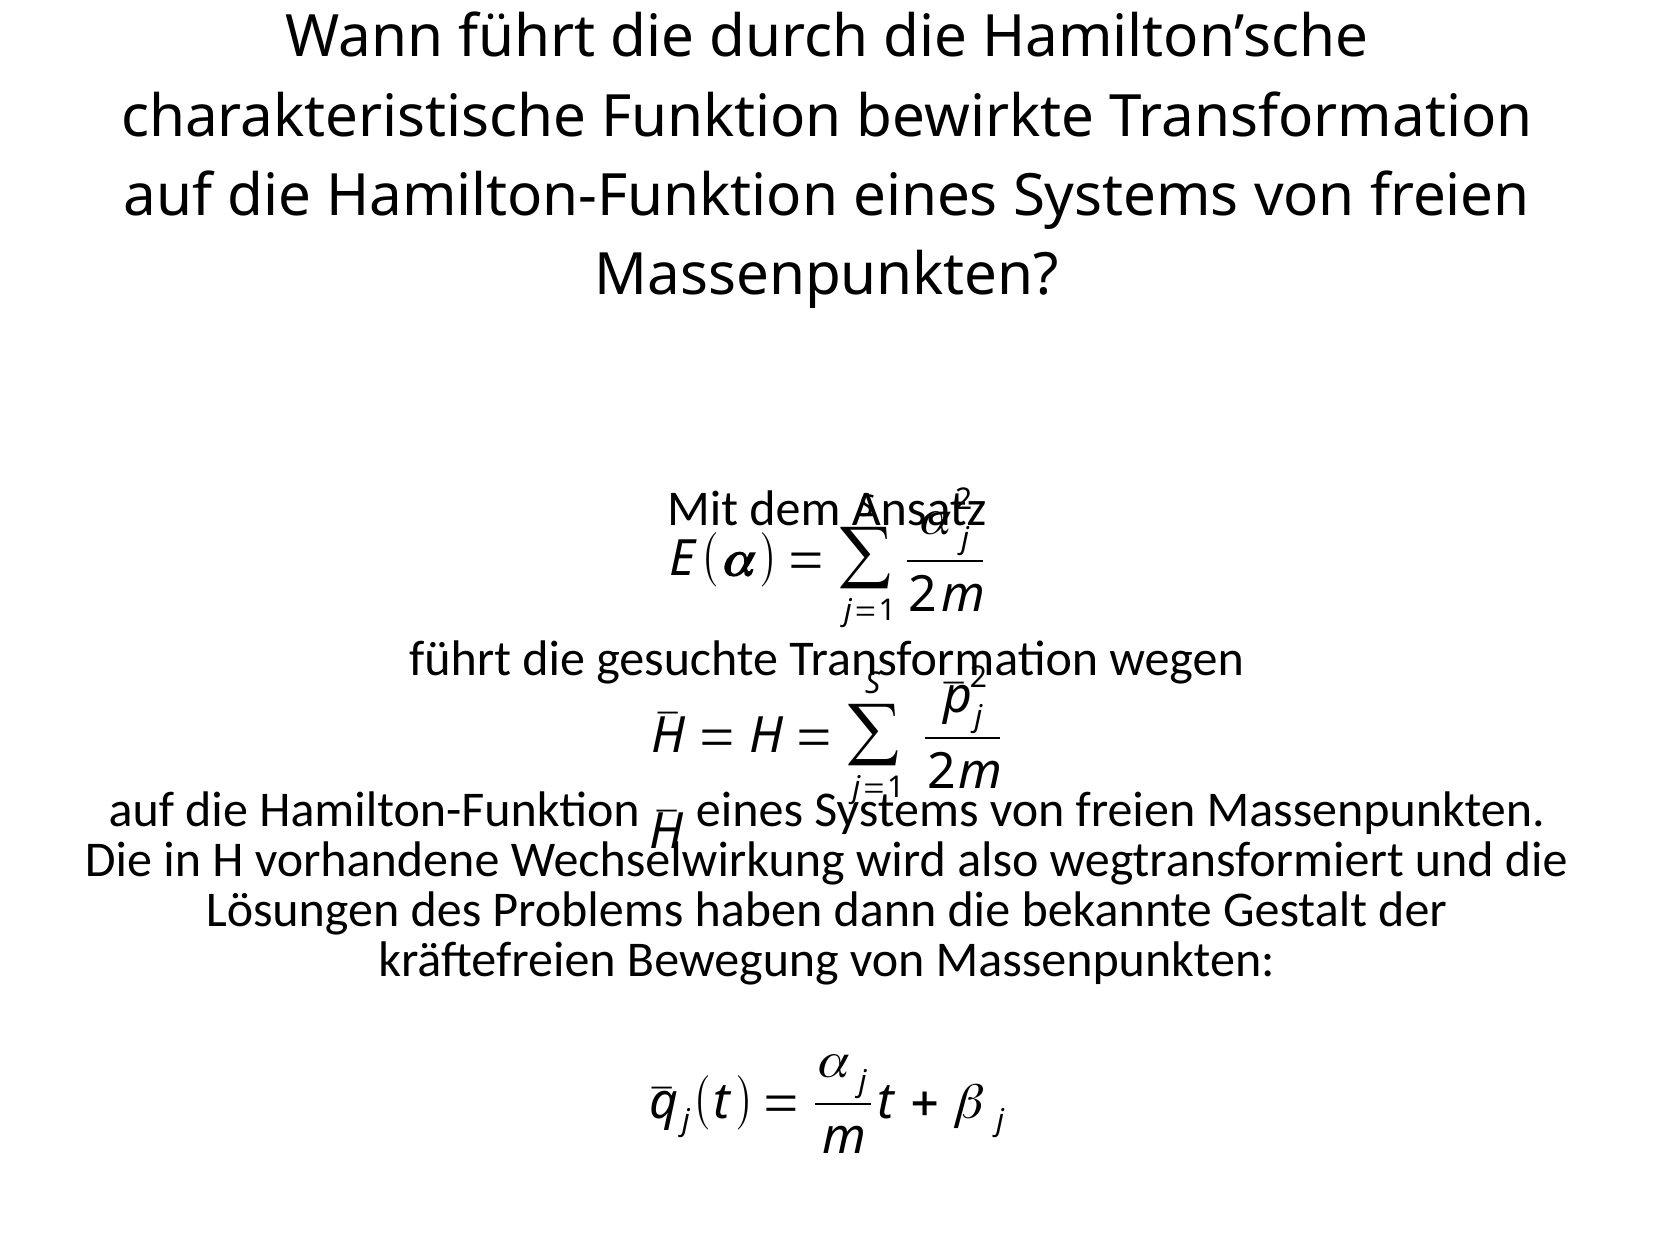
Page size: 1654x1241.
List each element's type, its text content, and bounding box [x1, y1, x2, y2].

title Wann führt die durch die Hamilton’sche charakteristische Funktion bewirkte Transformation auf die Hamilton-Funktion eines Systems von freien Massenpunkten? [82, 13, 1571, 293]
chart [643, 658, 1009, 864]
chart [643, 1052, 1011, 1168]
subtitle Mit dem Ansatz führt die gesuchte Transformation wegen auf die Hamilton-Funktion eines Systems von freien Massenpunkten. Die in H vorhandene Wechselwirkung wird also wegtransformiert und die Lösungen des Problems haben dann die bekannte Gestalt der kräftefreien Bewegung von Massenpunkten: [82, 378, 1571, 1099]
chart [662, 481, 991, 629]
